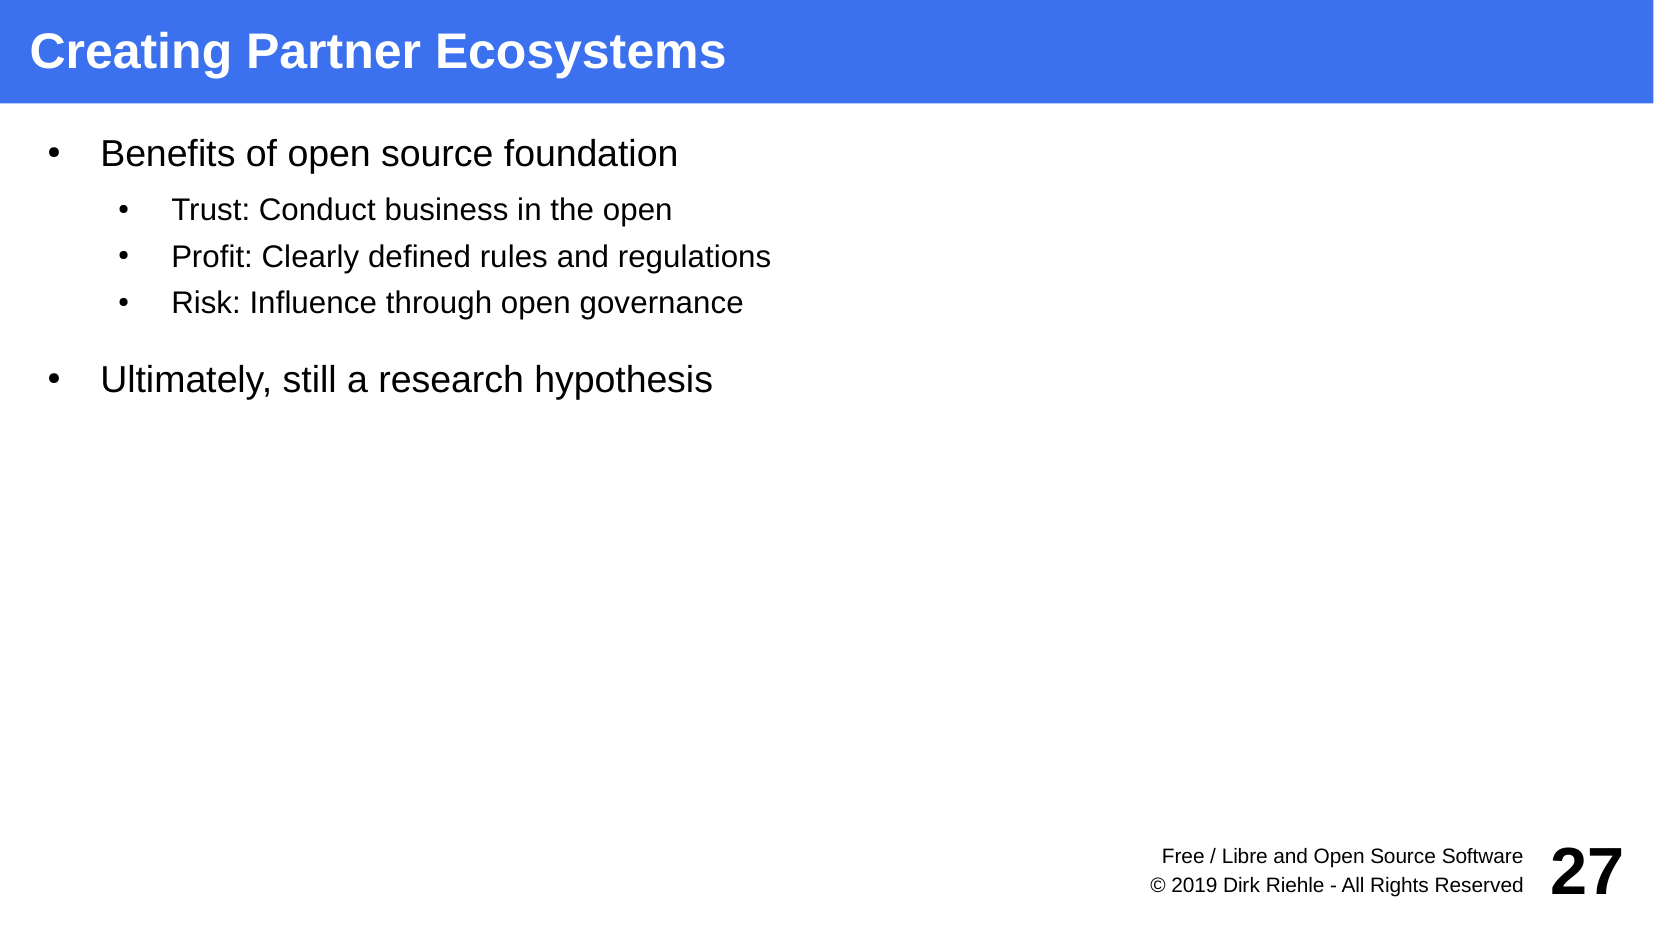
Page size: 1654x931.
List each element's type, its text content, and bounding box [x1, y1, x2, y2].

title Creating Partner Ecosystems [0, 0, 1654, 104]
list Benefits of open source foundation Trust: Conduct business in the open Profit: Clearly defined rules and regulations Risk: Influence through open governance Ultimately, still a research hypothesis [29, 132, 1625, 813]
